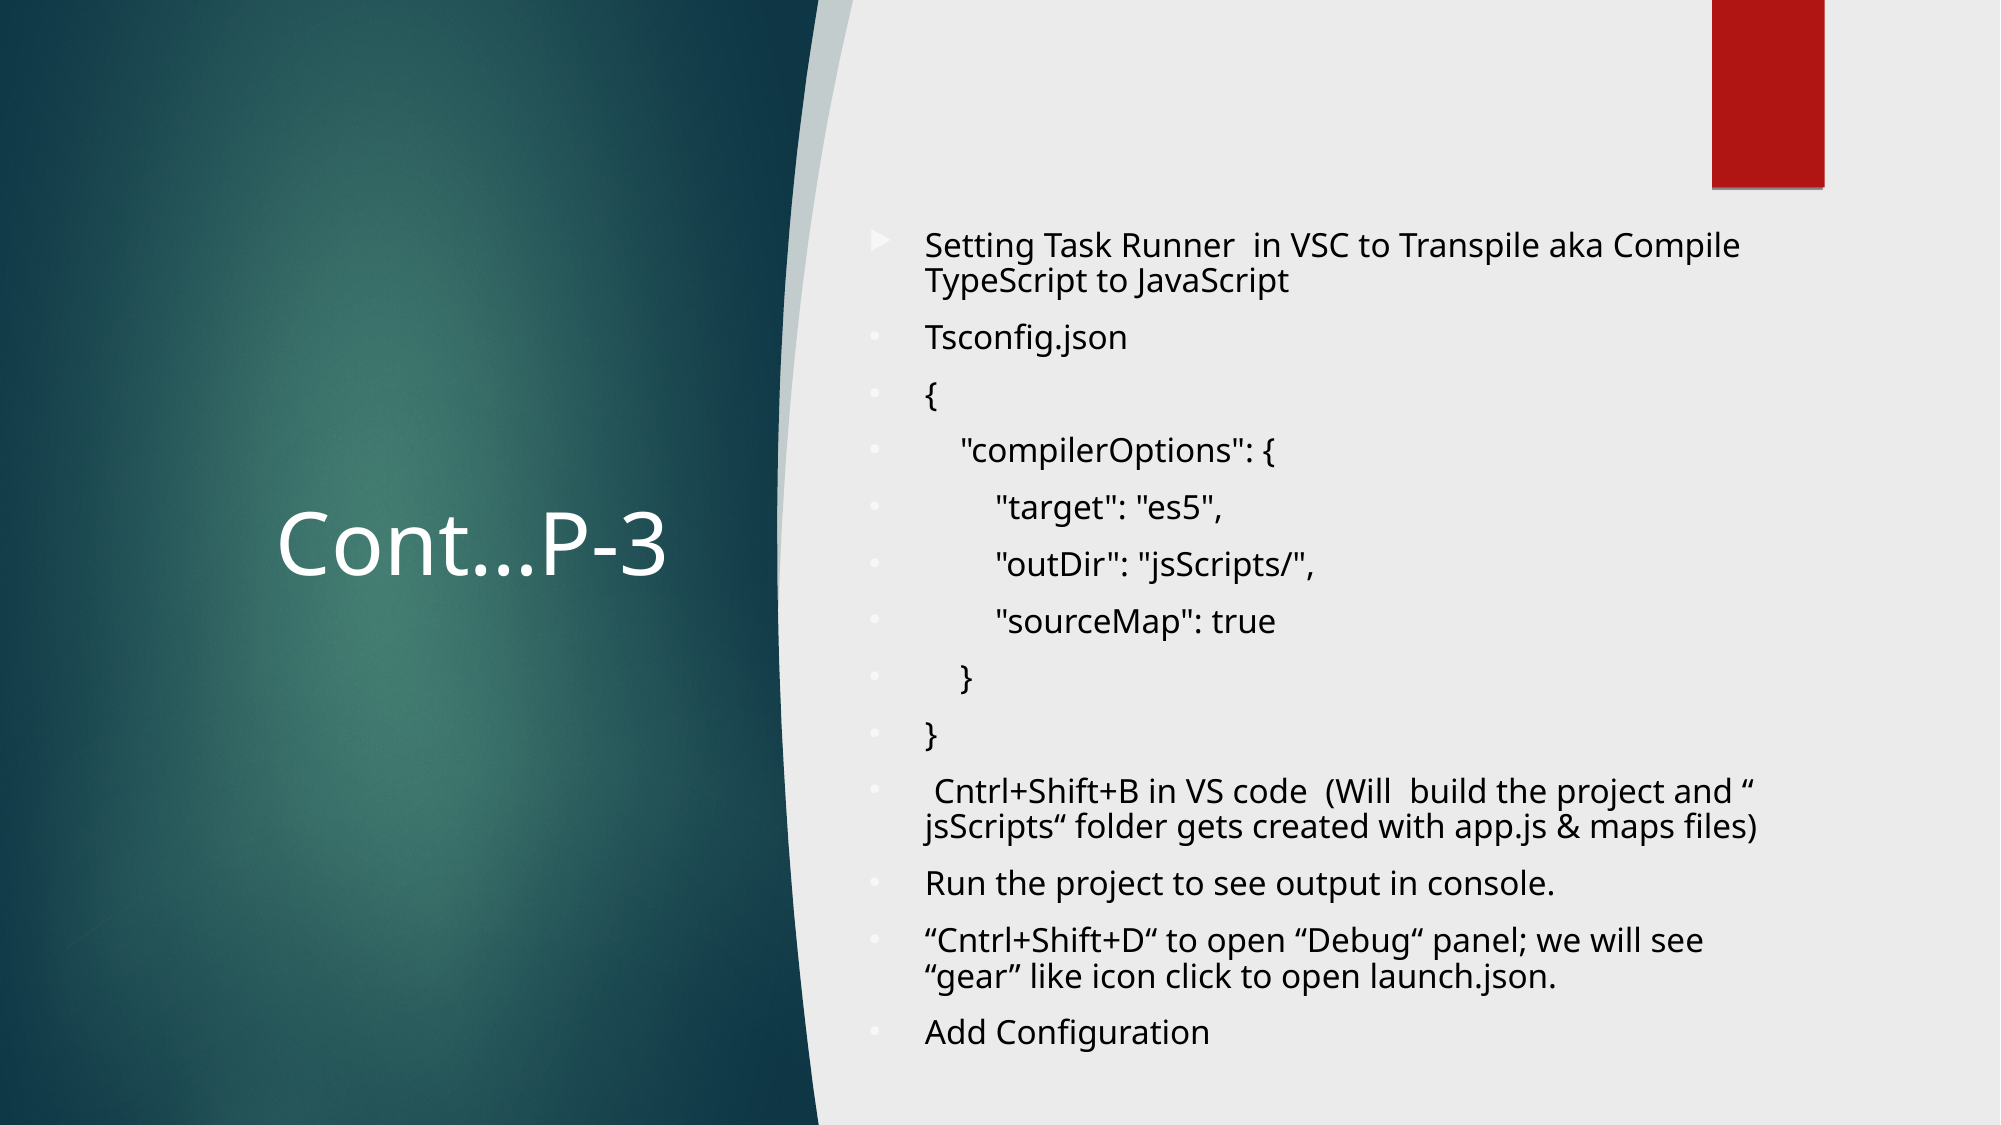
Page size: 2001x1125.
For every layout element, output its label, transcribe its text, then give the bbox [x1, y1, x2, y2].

text_box [0, 0, 2000, 1125]
list Setting Task Runner in VSC to Transpile aka Compile TypeScript to JavaScript Tsconfig.json { "compilerOptions": { "target": "es5", "outDir": "jsScripts/", "sourceMap": true } } Cntrl+Shift+B in VS code (Will build the project and “ jsScripts“ folder gets created with app.js & maps files) Run the project to see output in console. “Cntrl+Shift+D“ to open “Debug“ panel; we will see “gear” like icon click to open launch.json. Add Configuration [853, 220, 1825, 1078]
title Cont…P-3 [107, 270, 685, 1004]
